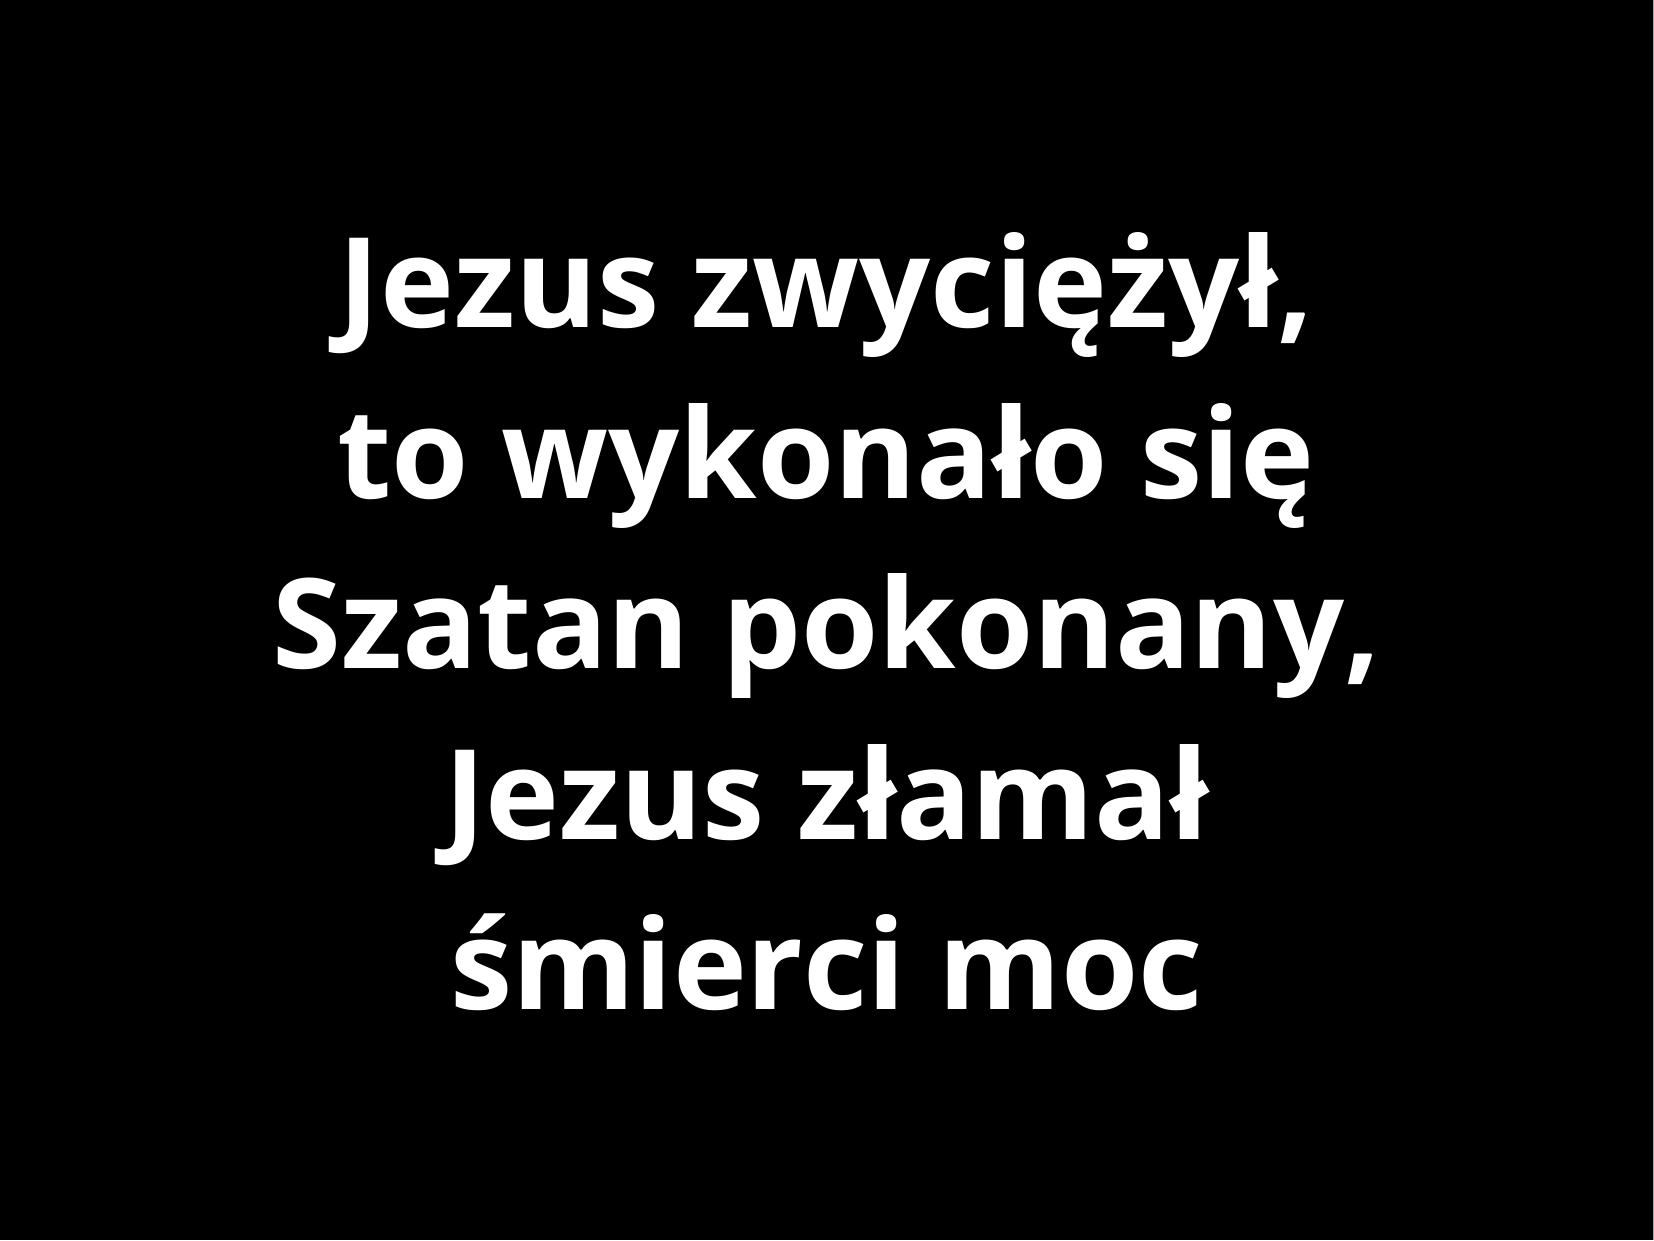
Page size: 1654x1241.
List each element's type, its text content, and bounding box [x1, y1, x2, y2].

subtitle Jezus zwyciężył, to wykonało się Szatan pokonany, Jezus złamał śmierci moc [0, 0, 1654, 1241]
